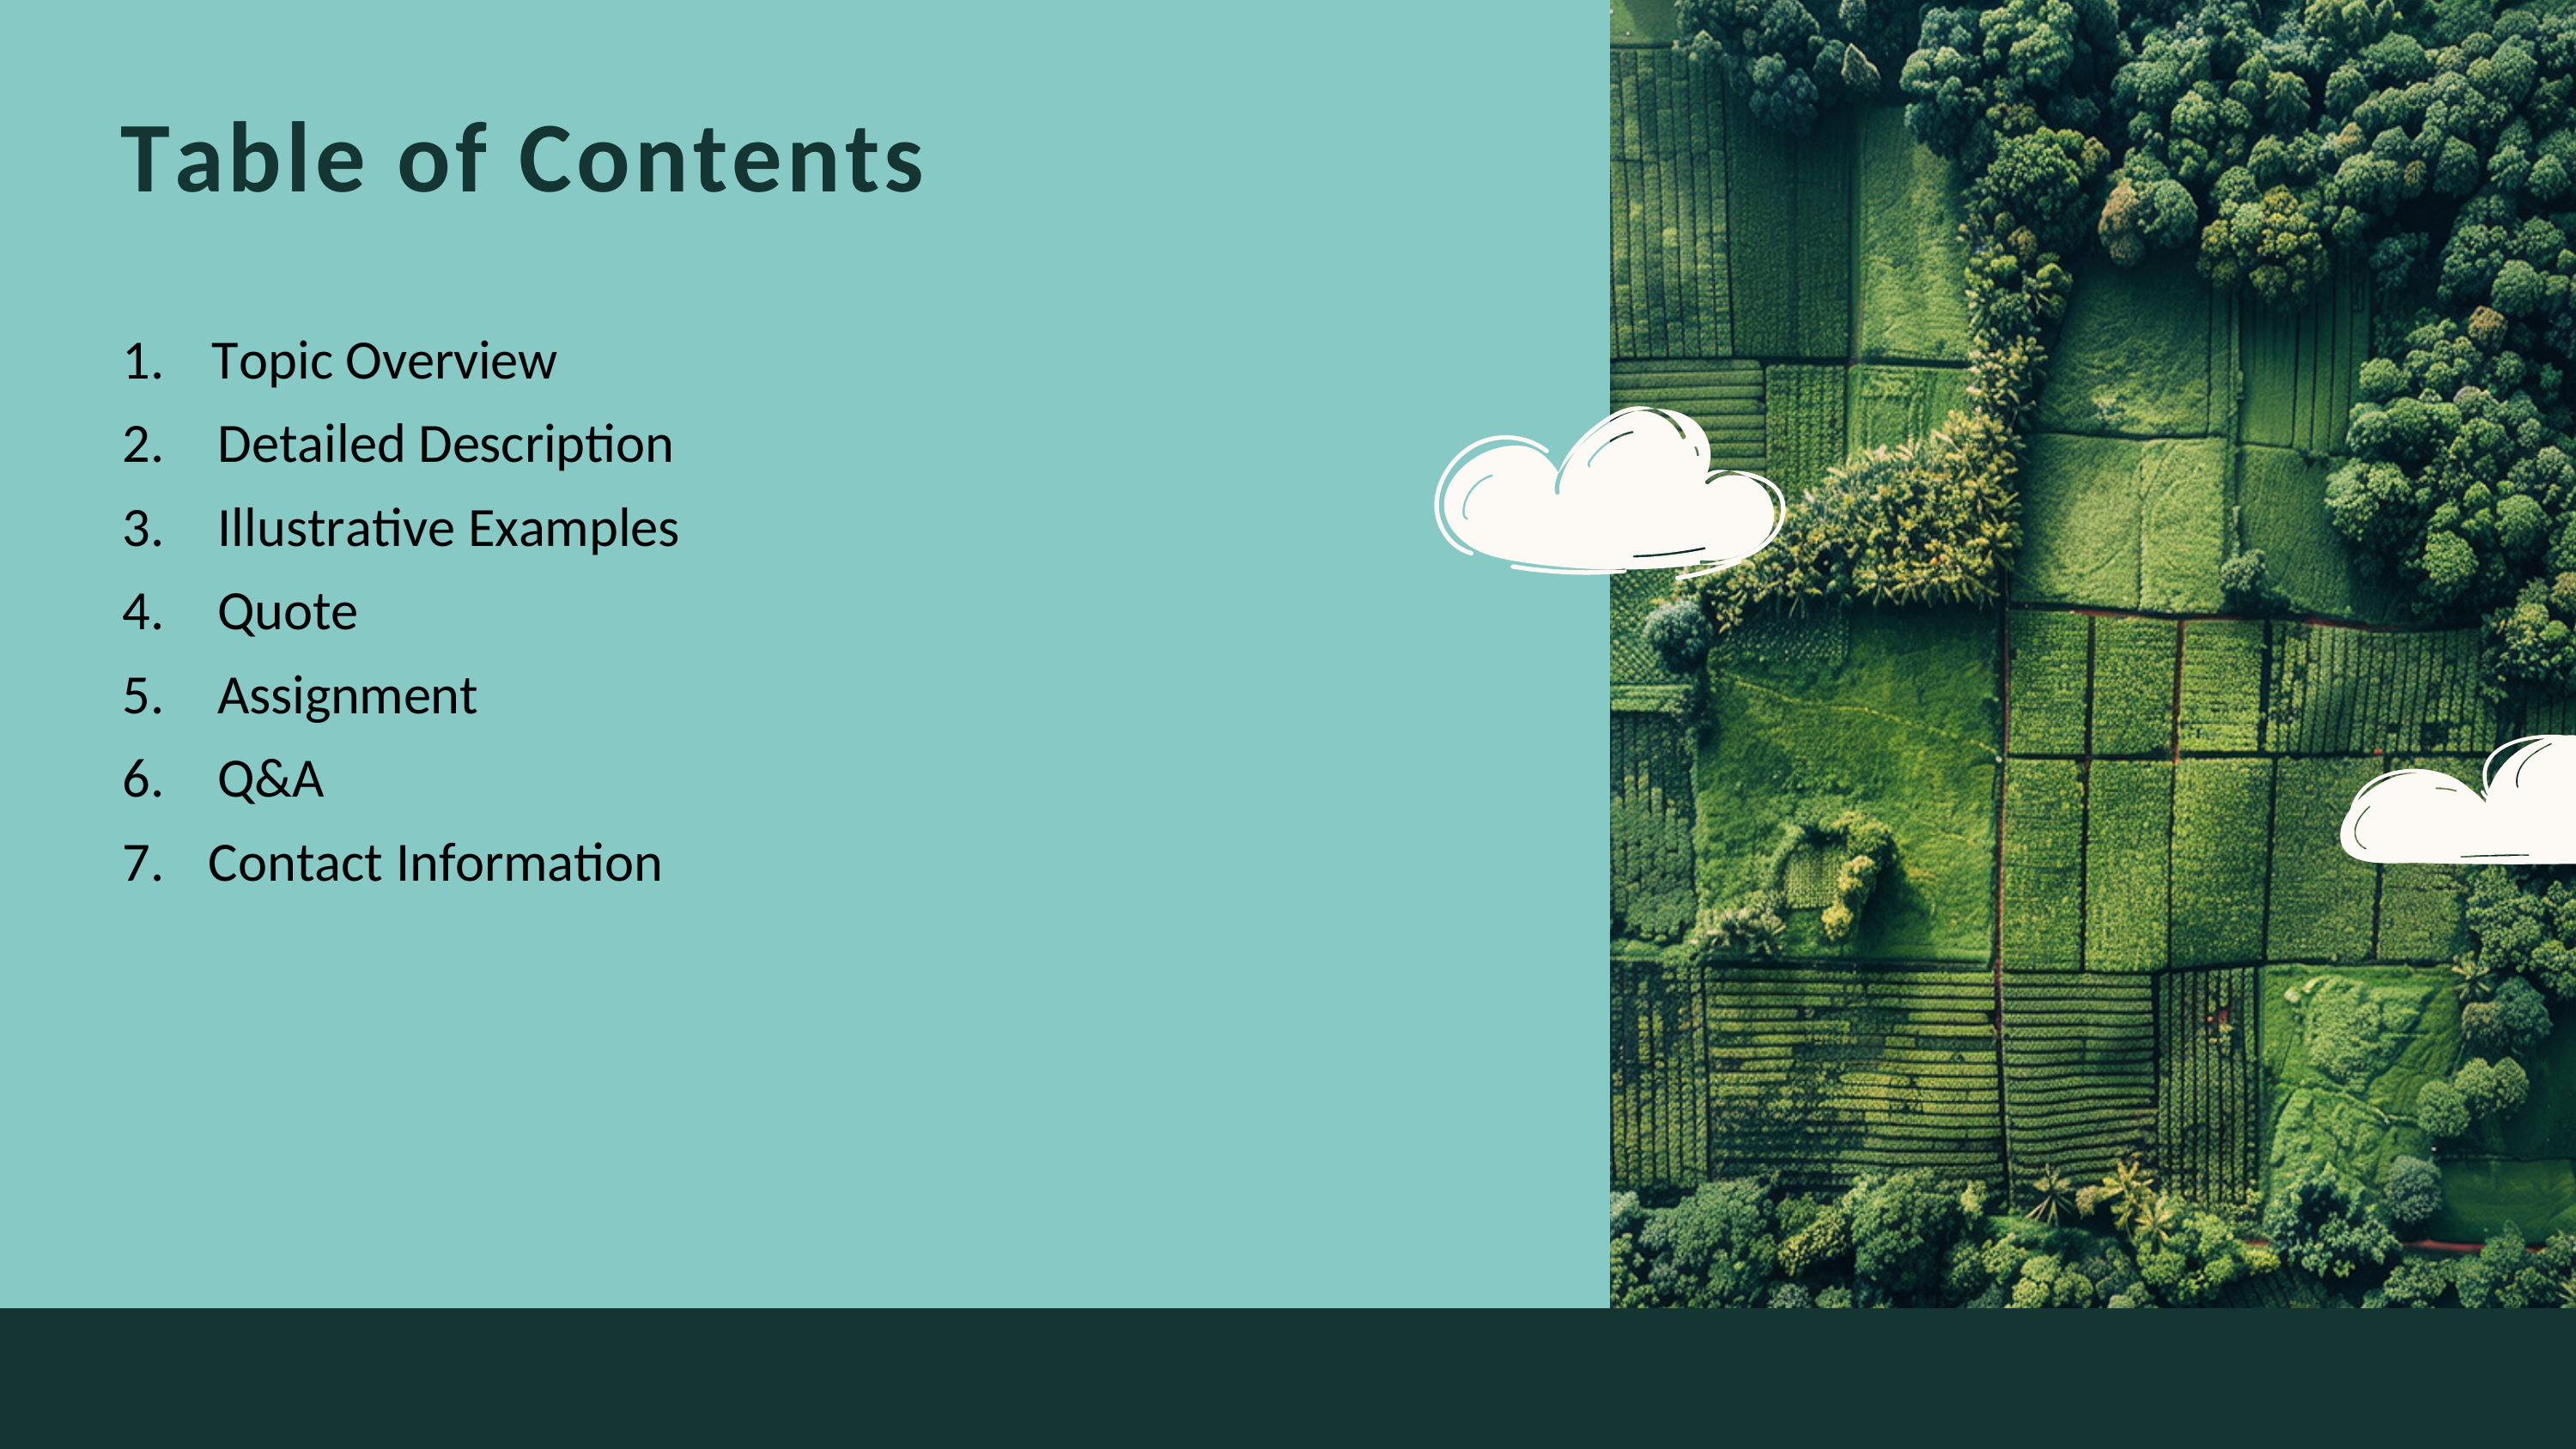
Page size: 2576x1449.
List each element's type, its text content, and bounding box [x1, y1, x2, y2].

picture [1408, 0, 2576, 1308]
text_box [0, 1308, 2576, 1449]
text_box Topic Overview Detailed Description Illustrative Examples Quote Assignment Q&A Contact Information [118, 305, 761, 903]
title Table of Contents [118, 89, 1492, 215]
